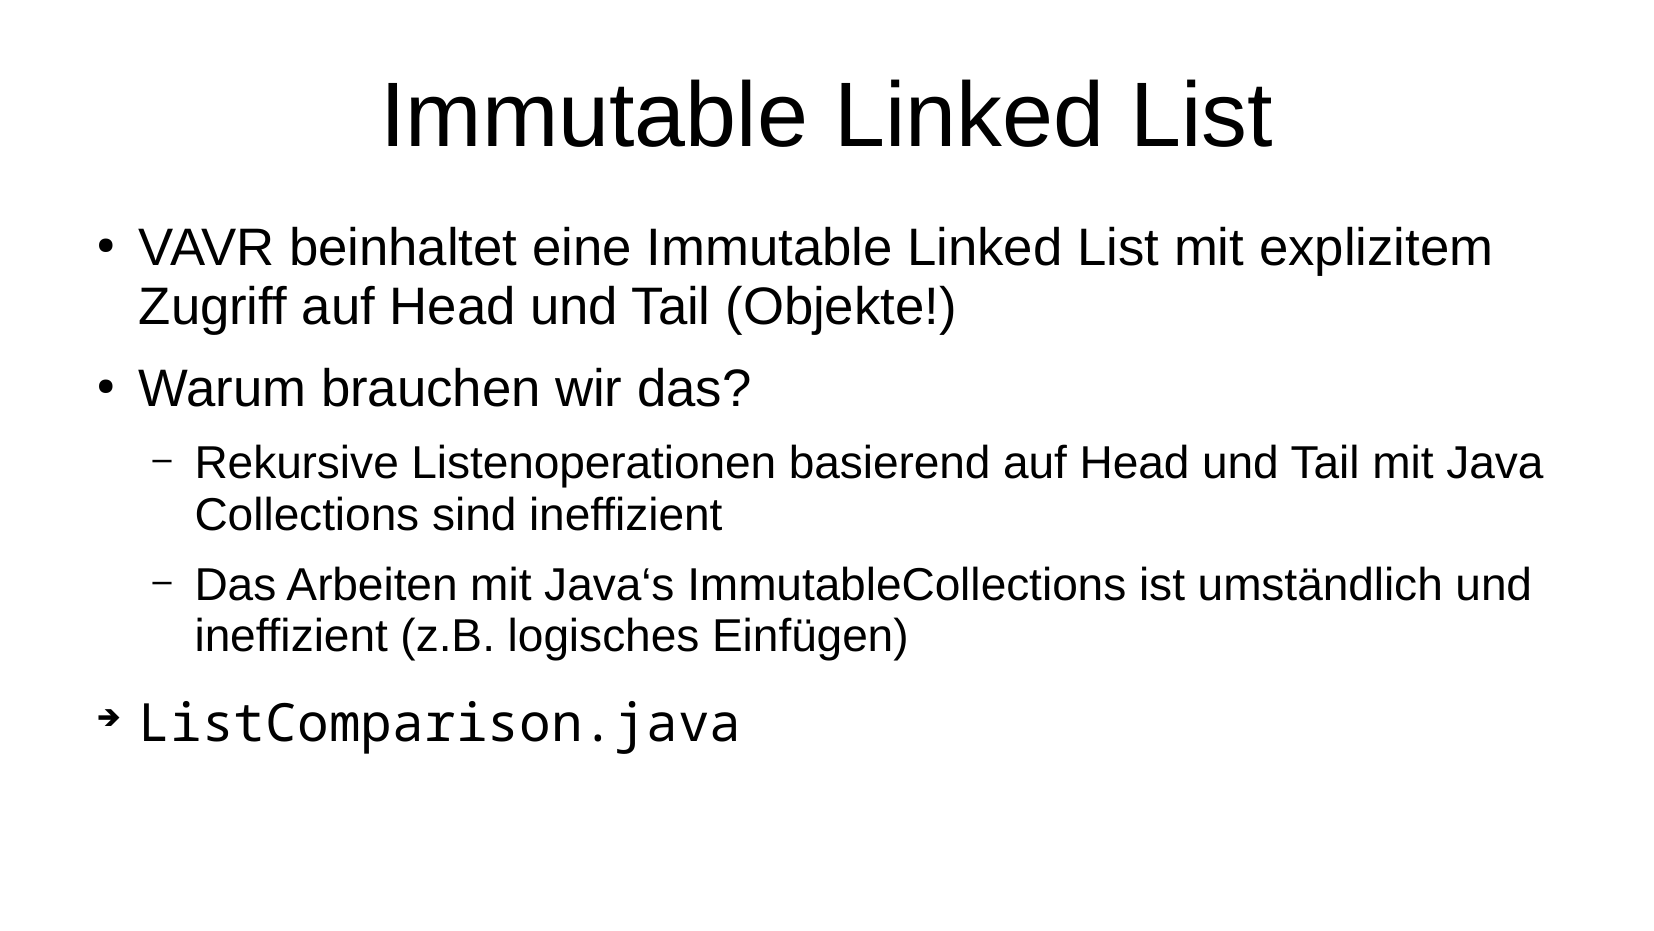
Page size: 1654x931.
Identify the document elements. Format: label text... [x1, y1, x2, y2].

title Immutable Linked List [82, 37, 1571, 193]
list VAVR beinhaltet eine Immutable Linked List mit explizitem Zugriff auf Head und Tail (Objekte!) Warum brauchen wir das? Rekursive Listenoperationen basierend auf Head und Tail mit Java Collections sind ineffizient Das Arbeiten mit Java‘s ImmutableCollections ist umständlich und ineffizient (z.B. logisches Einfügen) ListComparison.java [82, 217, 1571, 758]
